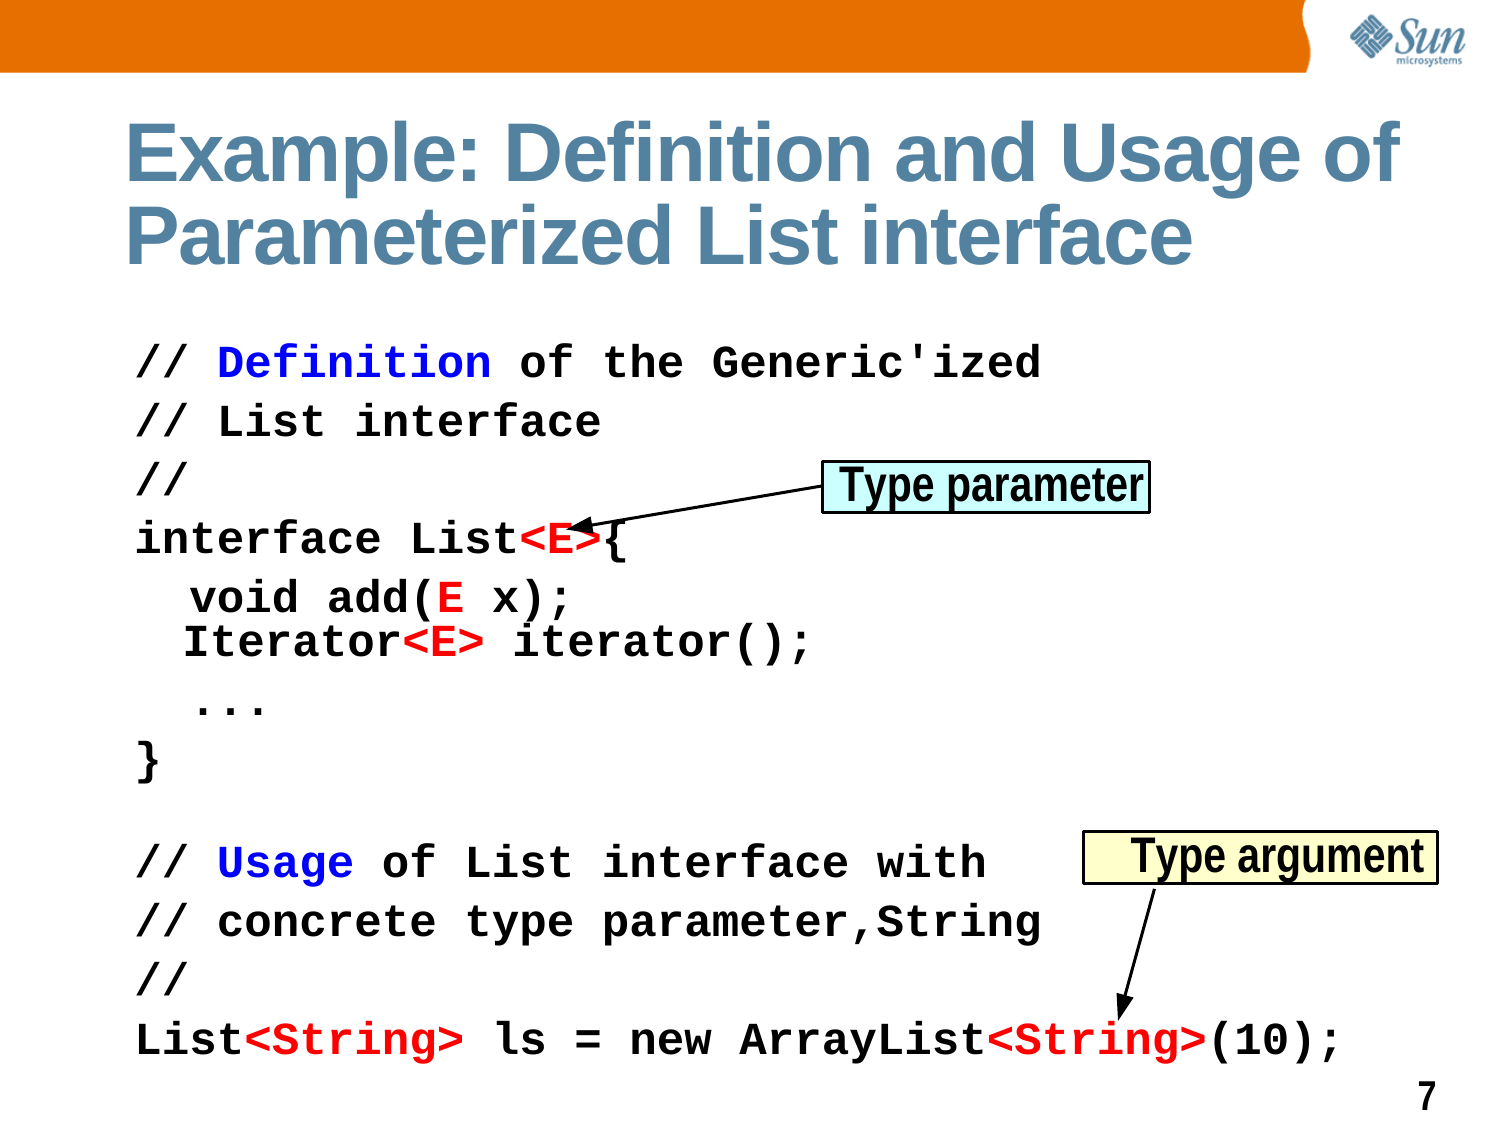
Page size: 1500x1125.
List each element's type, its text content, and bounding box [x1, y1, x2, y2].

text_box Type parameter [822, 461, 1150, 513]
picture [0, 0, 1500, 75]
list // Definition of the Generic'ized // List interface // interface List<E>{ void add(E x); Iterator<E> iterator(); ... } // Usage of List interface with // concrete type parameter,String // List<String> ls = new ArrayList<String>(10); [114, 342, 1345, 1125]
text_box Type argument [1083, 831, 1438, 884]
title Example: Definition and Usage of Parameterized List interface [124, 114, 1425, 358]
